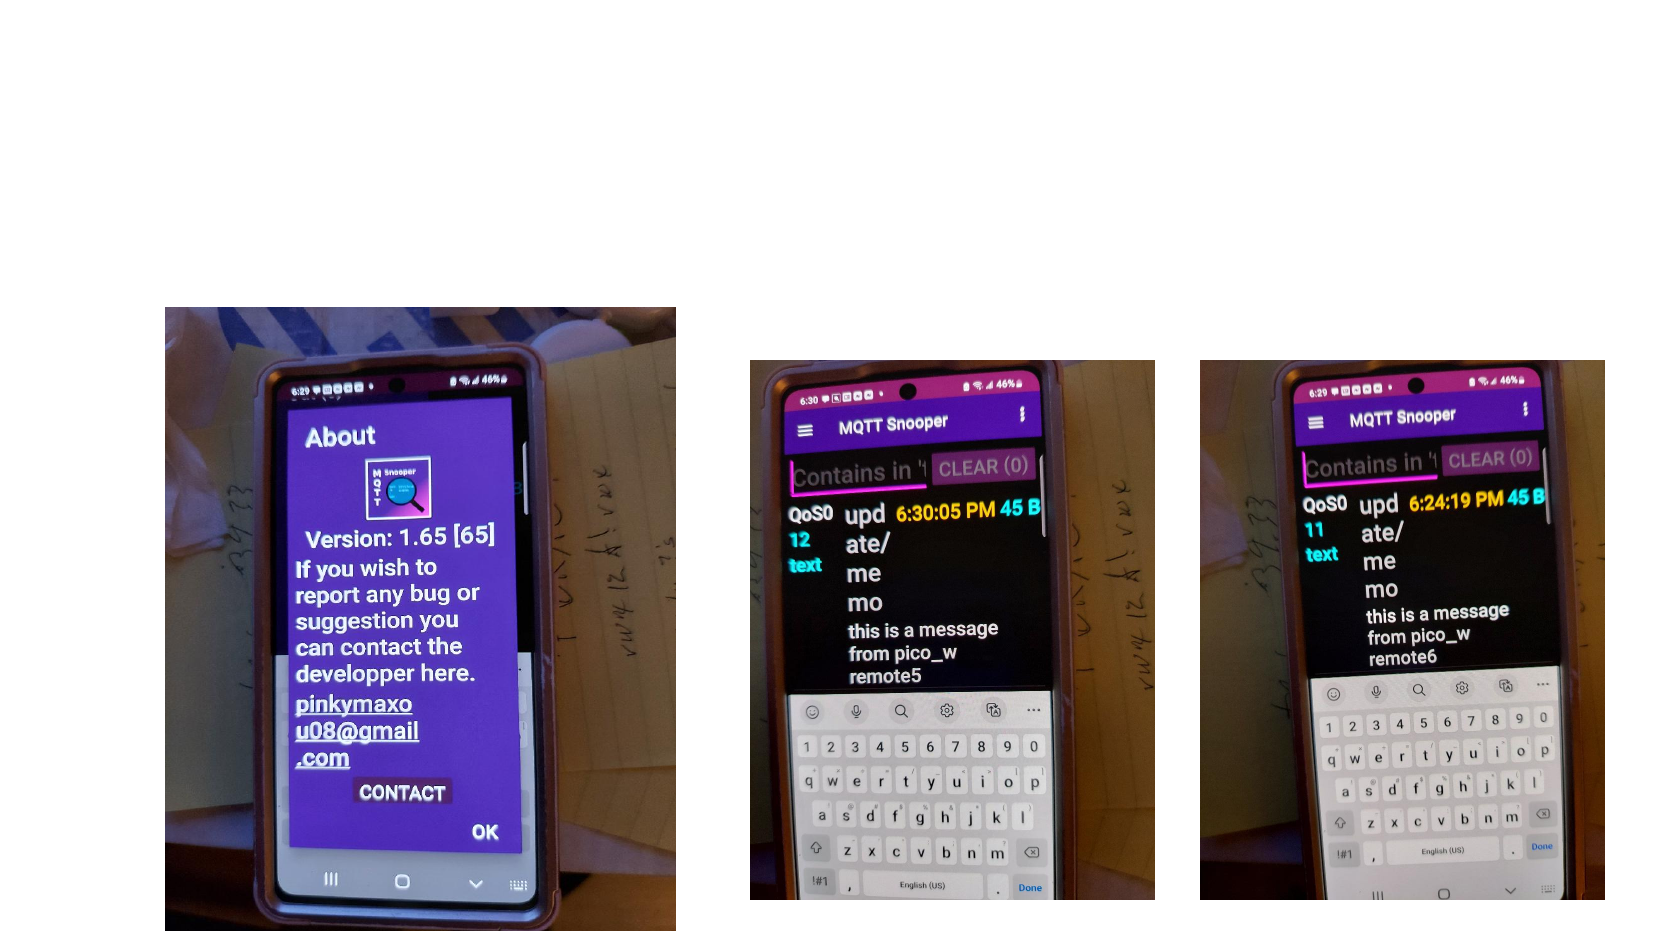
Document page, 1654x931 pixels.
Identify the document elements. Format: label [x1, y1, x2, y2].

picture [165, 307, 676, 931]
picture [750, 360, 1155, 901]
picture [1200, 360, 1605, 901]
